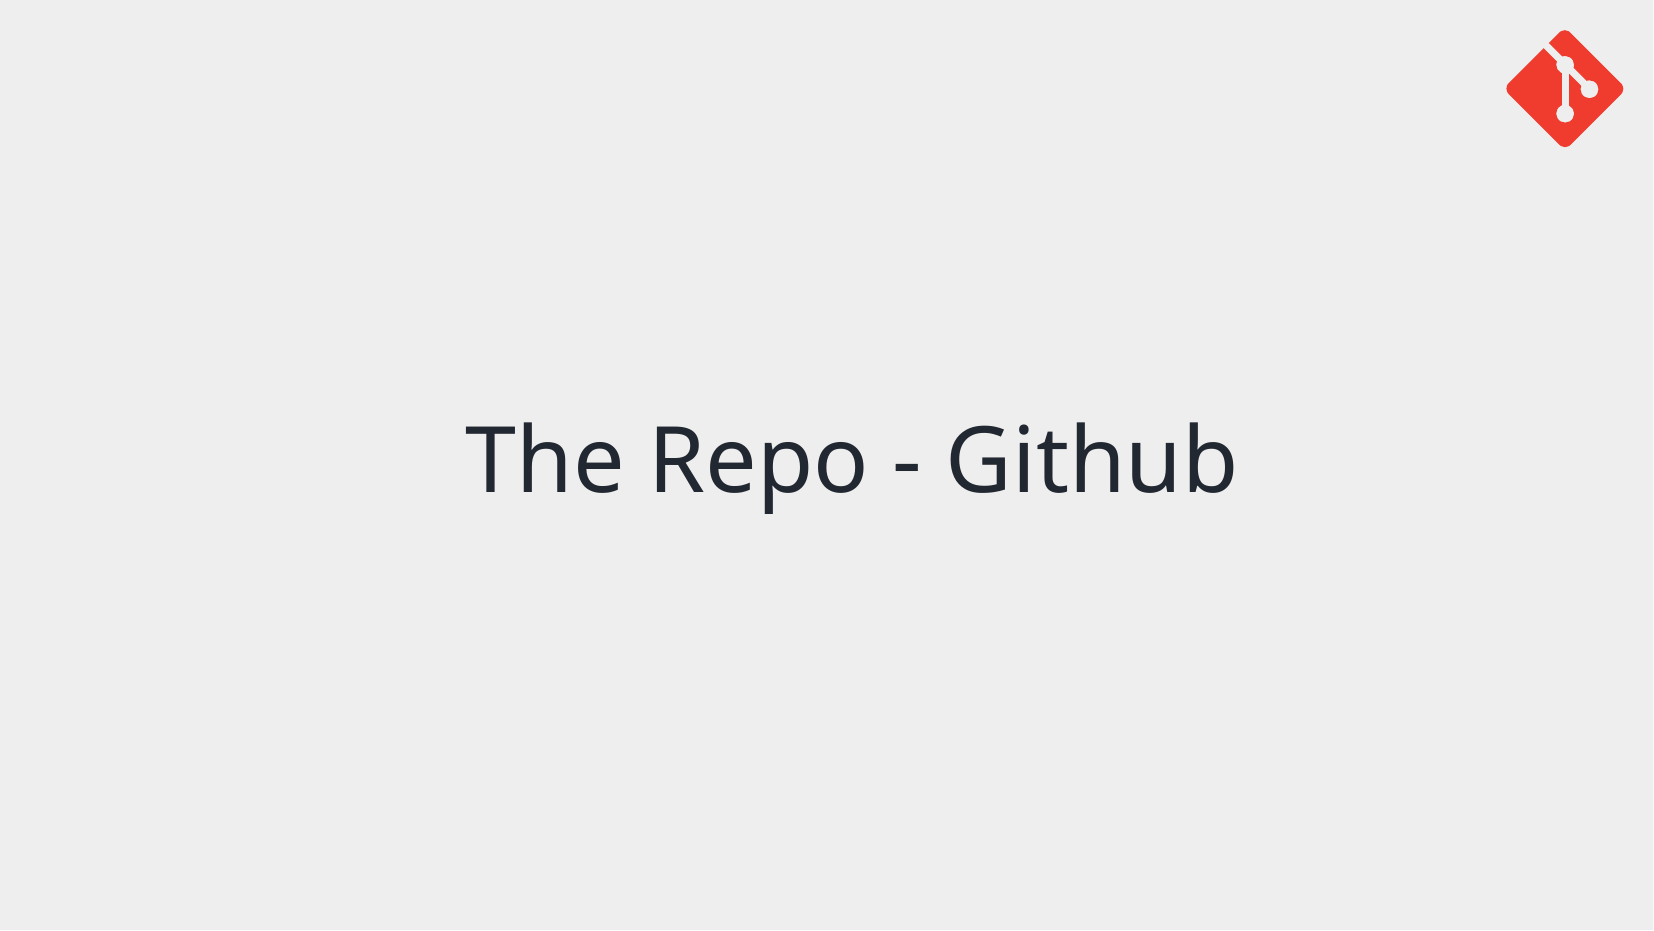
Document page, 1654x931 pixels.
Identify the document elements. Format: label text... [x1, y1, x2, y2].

title The Repo - Github [169, 116, 1536, 798]
picture [1505, 29, 1625, 148]
